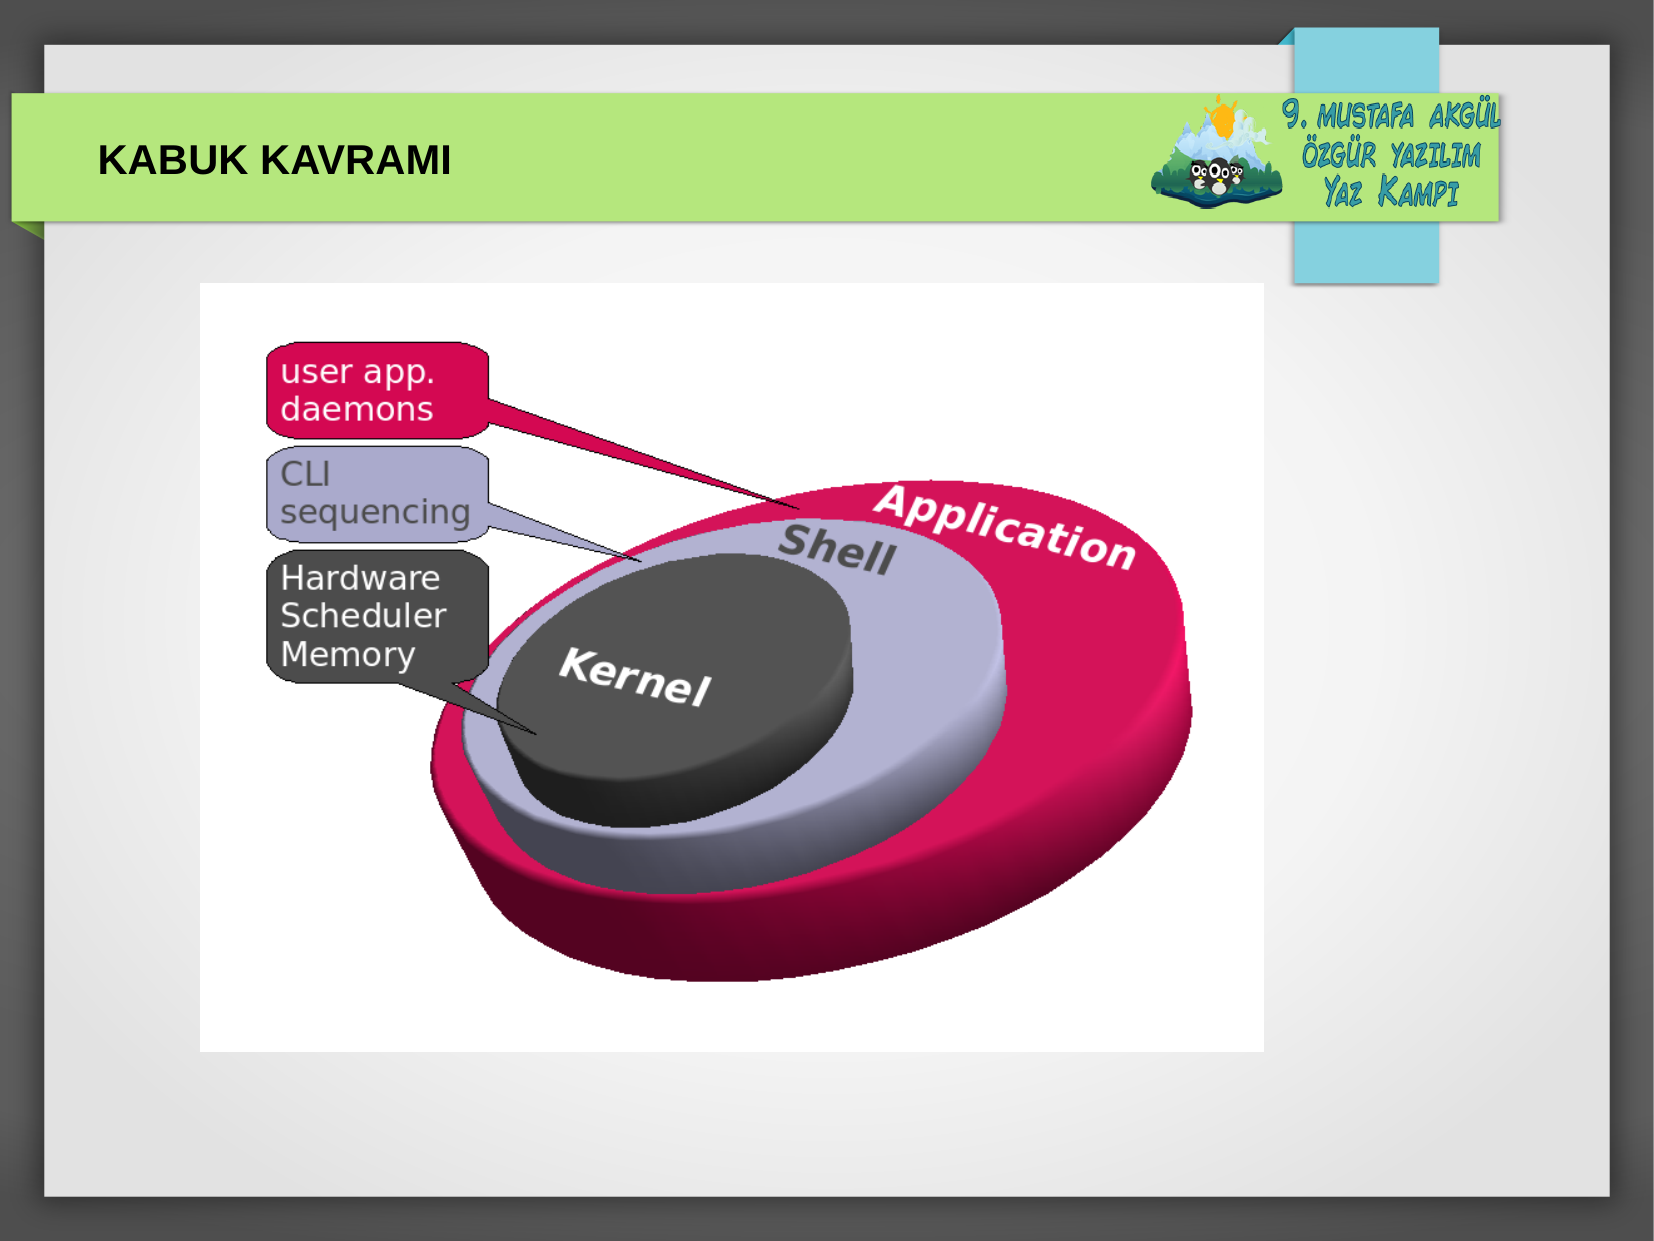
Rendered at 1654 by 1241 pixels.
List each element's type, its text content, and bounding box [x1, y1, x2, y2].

picture [0, 0, 1654, 1241]
text_box KABUK KAVRAMI [82, 129, 467, 192]
